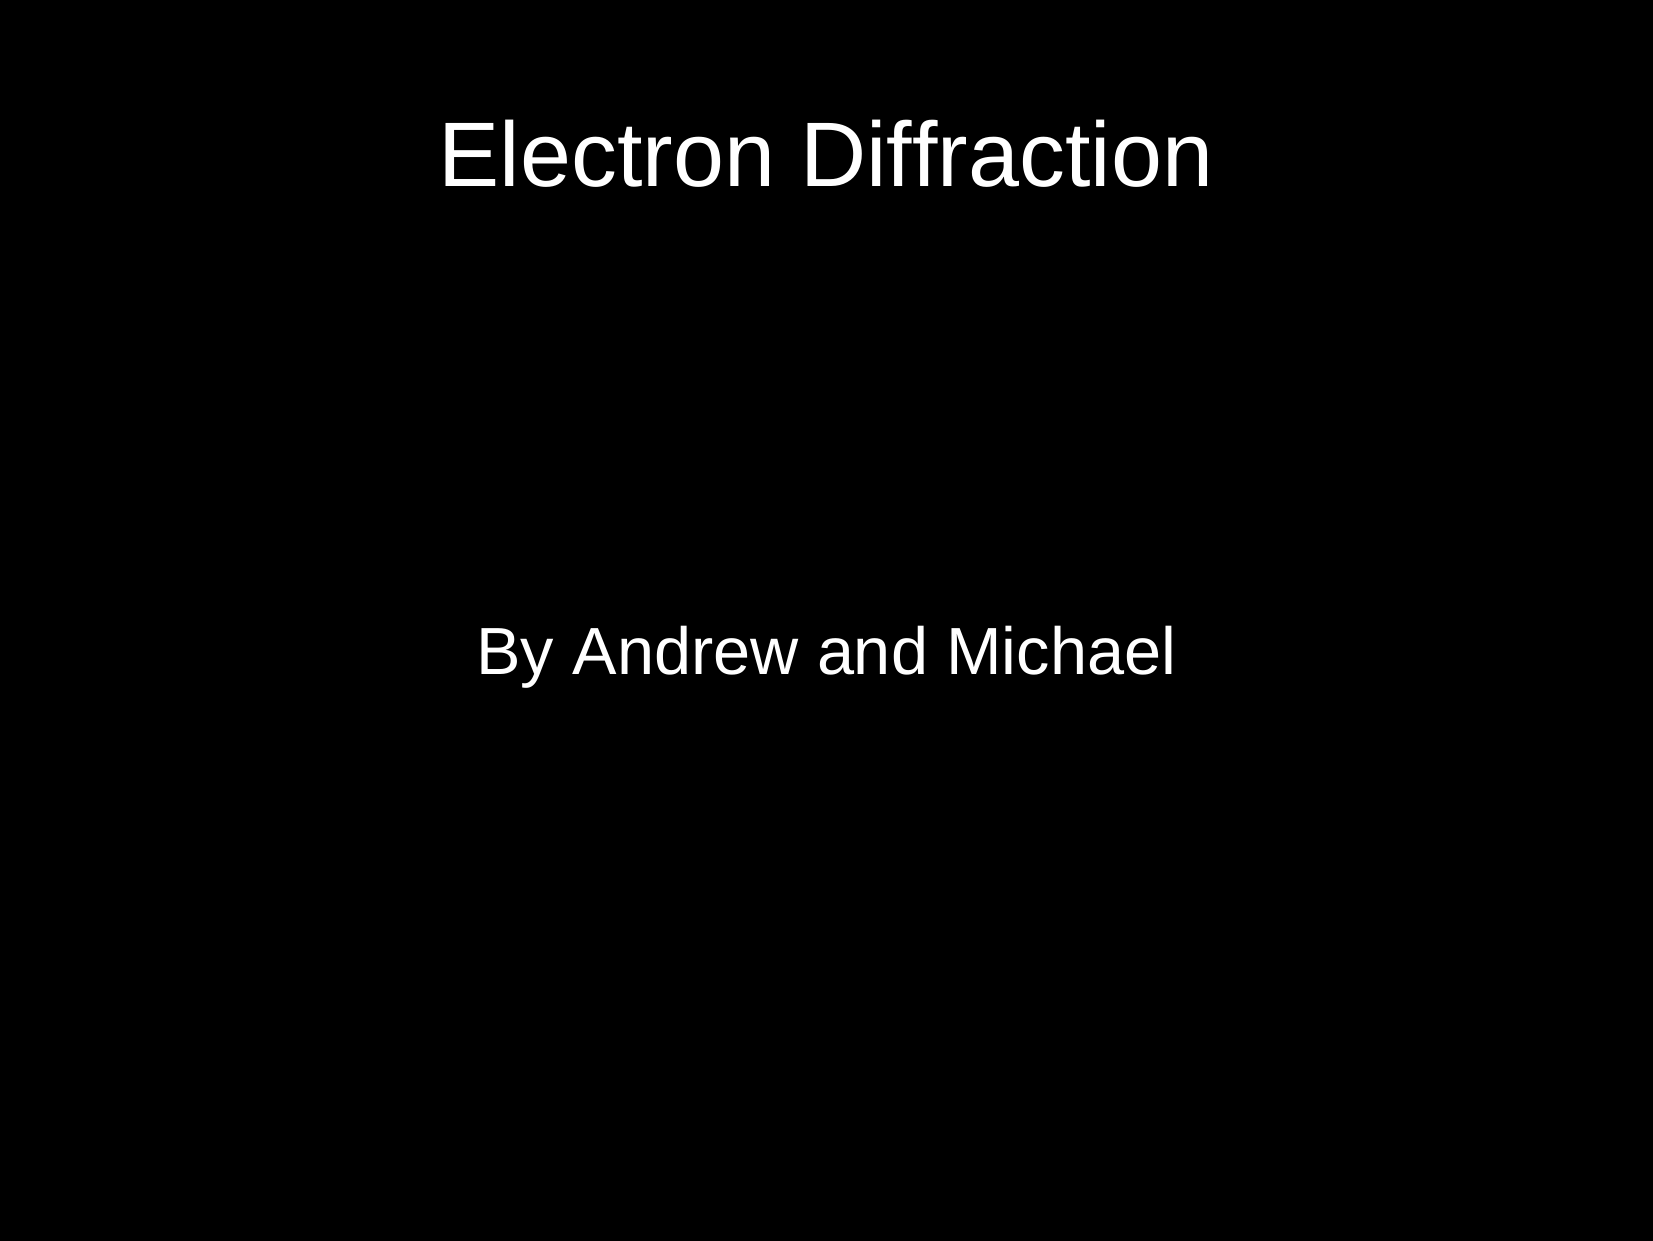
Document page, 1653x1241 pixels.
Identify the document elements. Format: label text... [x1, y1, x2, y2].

title Electron Diffraction [82, 49, 1571, 257]
subtitle By Andrew and Michael [82, 290, 1571, 1010]
